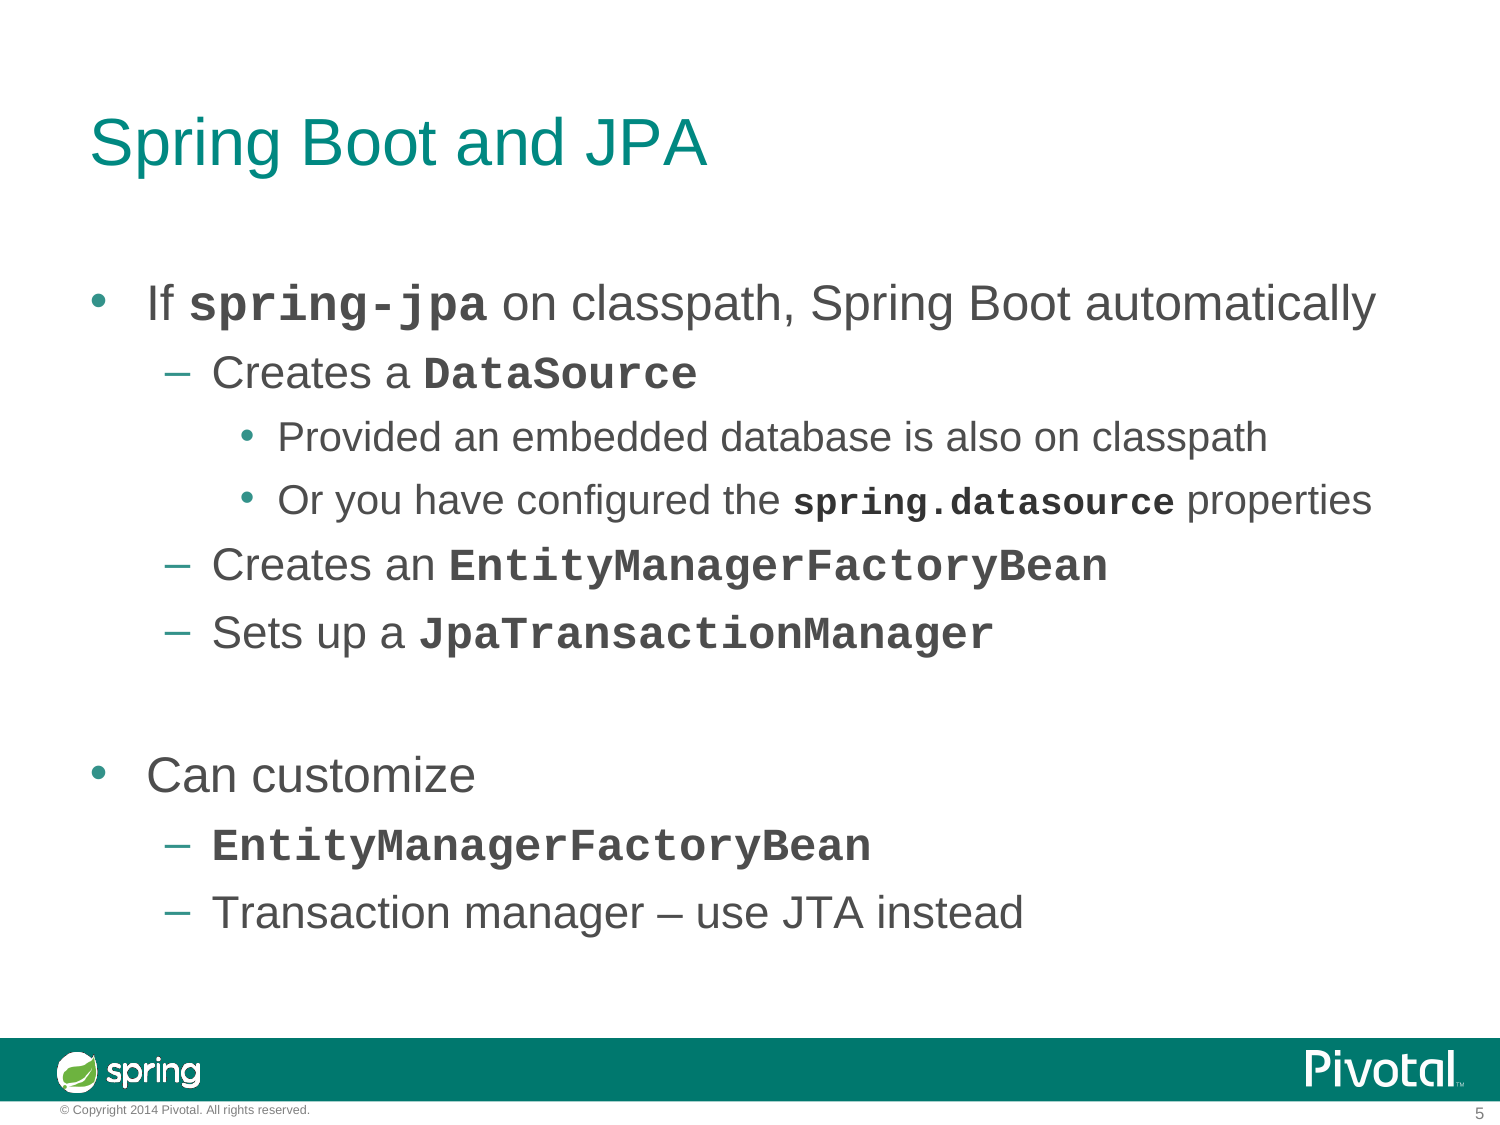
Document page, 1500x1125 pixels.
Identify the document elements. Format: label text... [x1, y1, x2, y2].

picture [32, 1041, 210, 1103]
title Spring Boot and JPA [75, 45, 1426, 233]
picture [1306, 1050, 1464, 1087]
list If spring-jpa on classpath, Spring Boot automatically Creates a DataSource Provided an embedded database is also on classpath Or you have configured the spring.datasource properties Creates an EntityManagerFactoryBean Sets up a JpaTransactionManager Can customize EntityManagerFactoryBean Transaction manager – use JTA instead [75, 262, 1426, 946]
